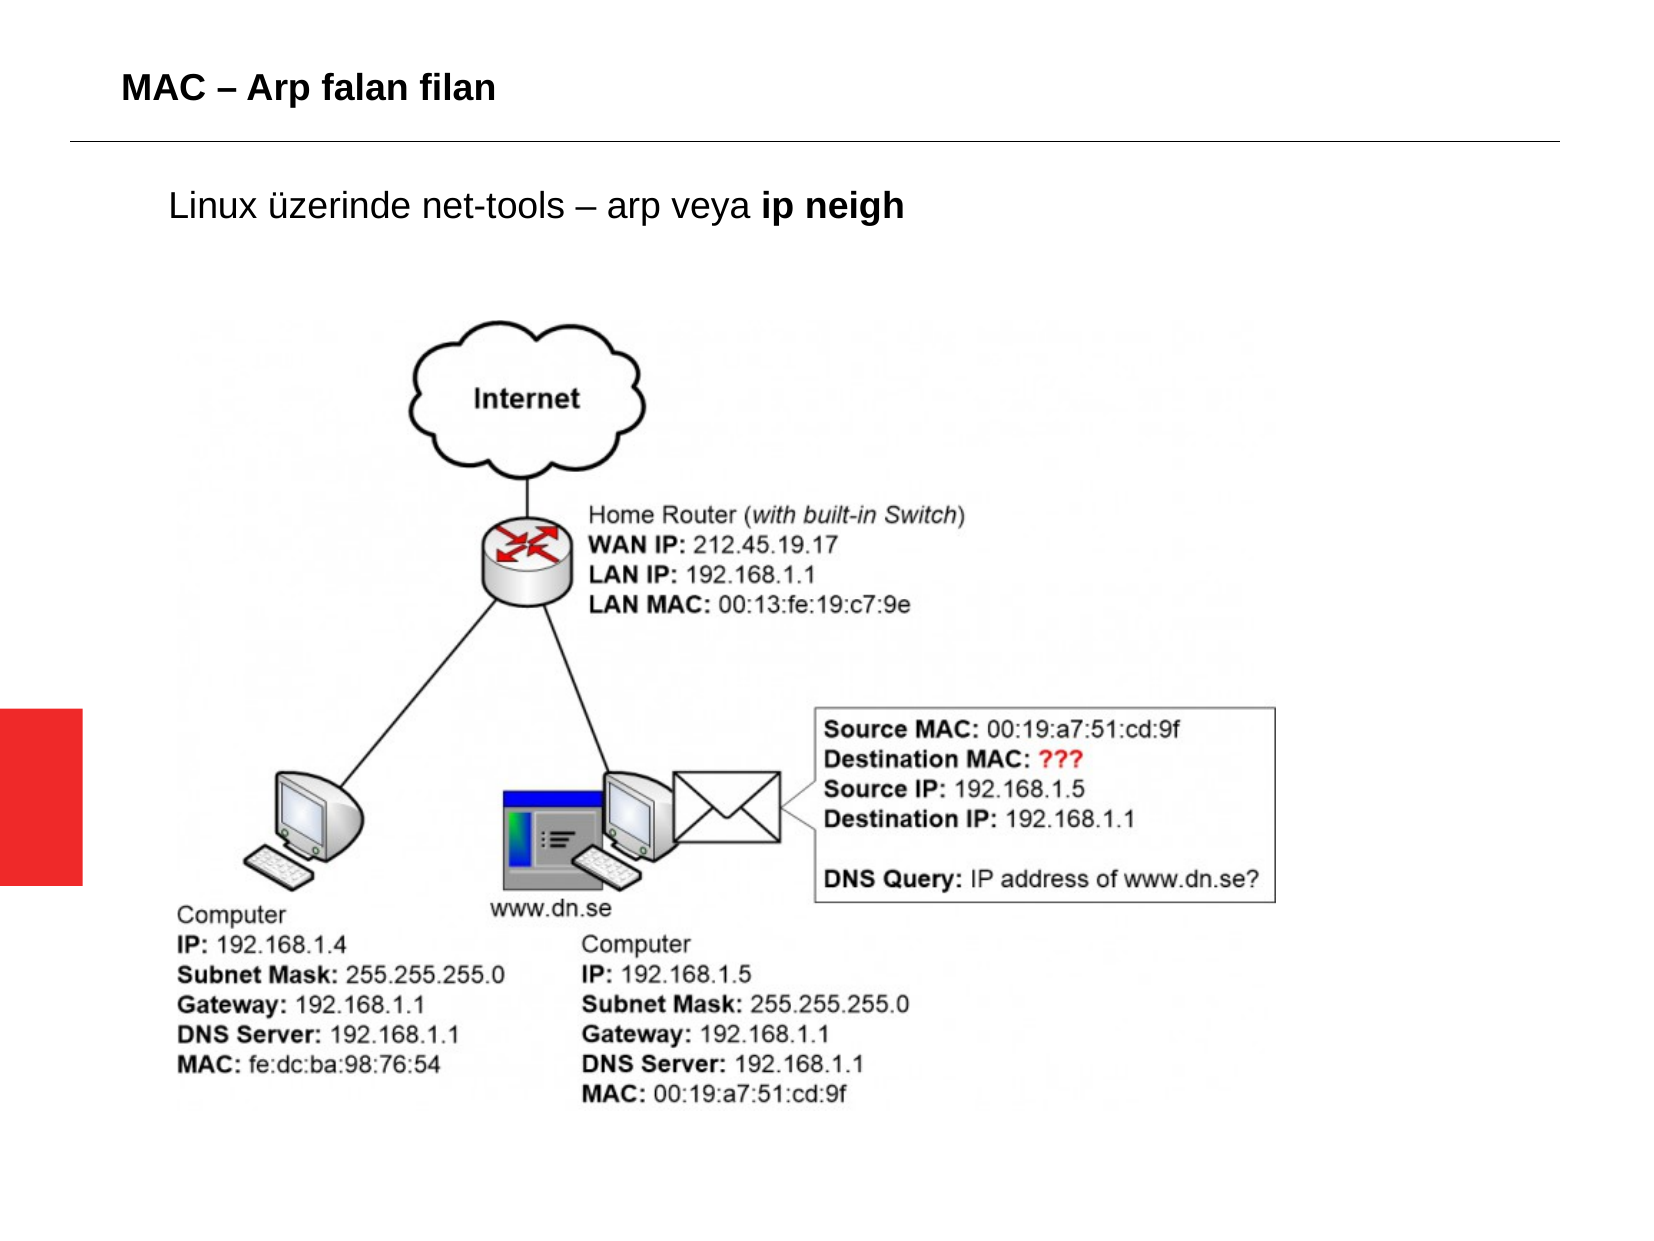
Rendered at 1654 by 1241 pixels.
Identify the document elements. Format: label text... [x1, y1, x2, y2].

text_box MAC – Arp falan filan [106, 59, 1536, 116]
picture [177, 320, 1276, 1111]
text_box Linux üzerinde net-tools – arp veya ip neigh [153, 177, 1229, 234]
